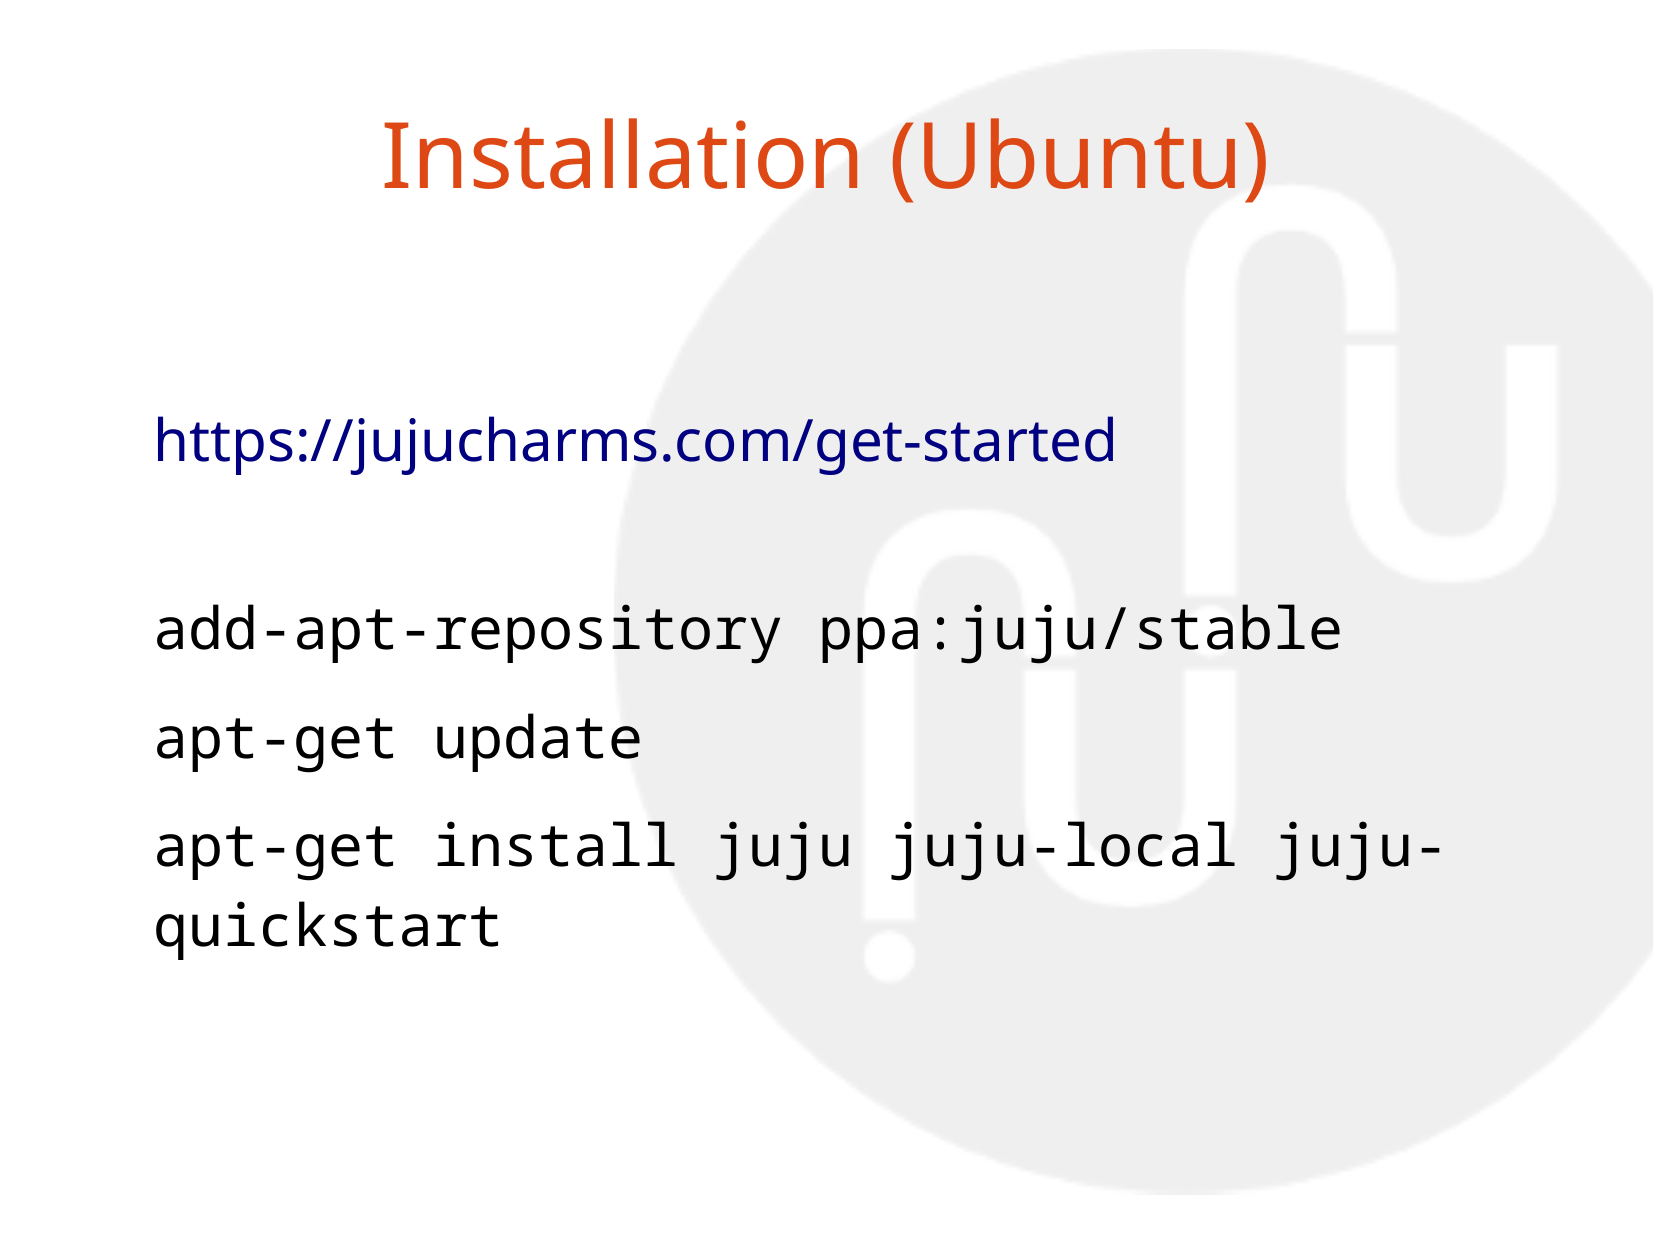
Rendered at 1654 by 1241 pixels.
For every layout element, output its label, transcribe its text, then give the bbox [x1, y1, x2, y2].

list https://jujucharms.com/get-started add-apt-repository ppa:juju/stable apt-get update apt-get install juju juju-local juju-quickstart [82, 290, 1571, 1010]
title Installation (Ubuntu) [82, 49, 1571, 257]
picture [614, 49, 1654, 1195]
